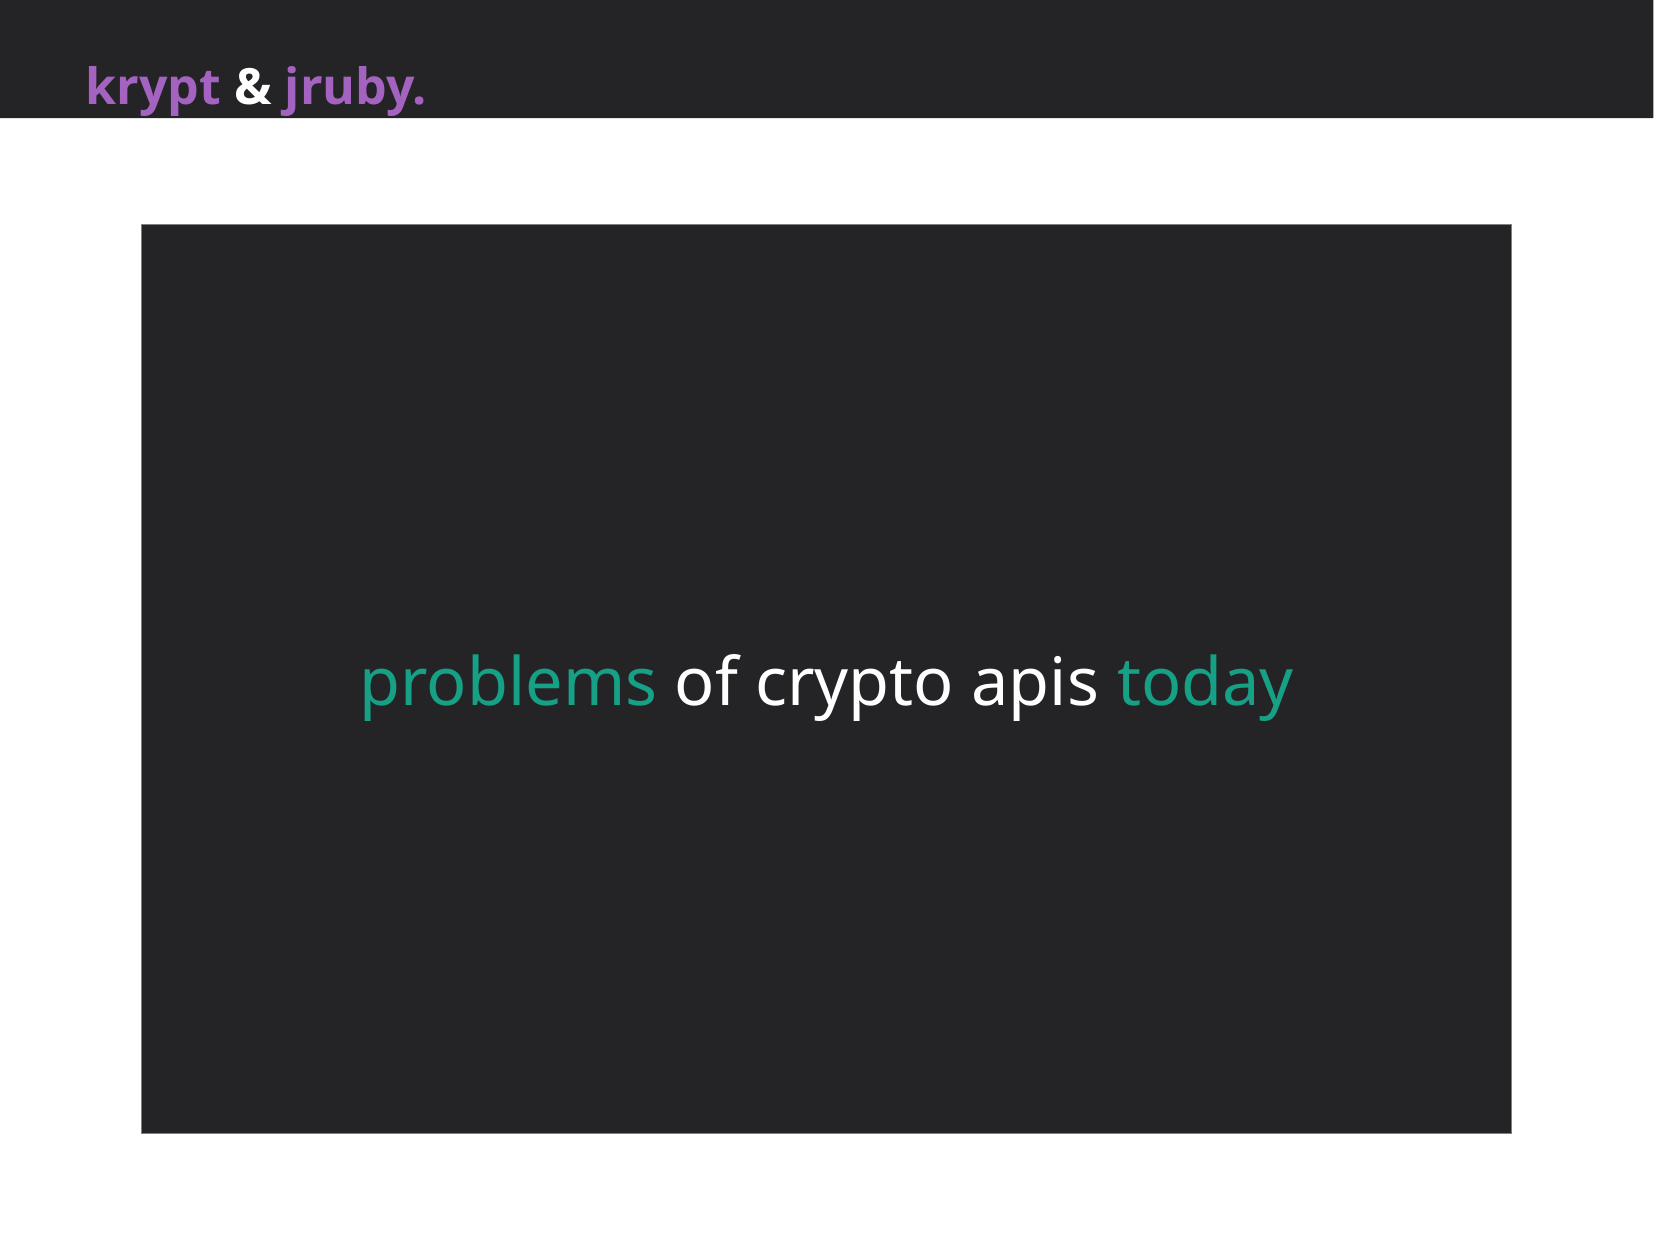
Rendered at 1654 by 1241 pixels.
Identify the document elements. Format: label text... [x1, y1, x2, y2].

text_box [0, 0, 1654, 119]
text_box krypt & jruby. [70, 43, 1359, 119]
text_box [165, 531, 1441, 1087]
text_box problems of crypto apis today [141, 224, 1512, 1134]
